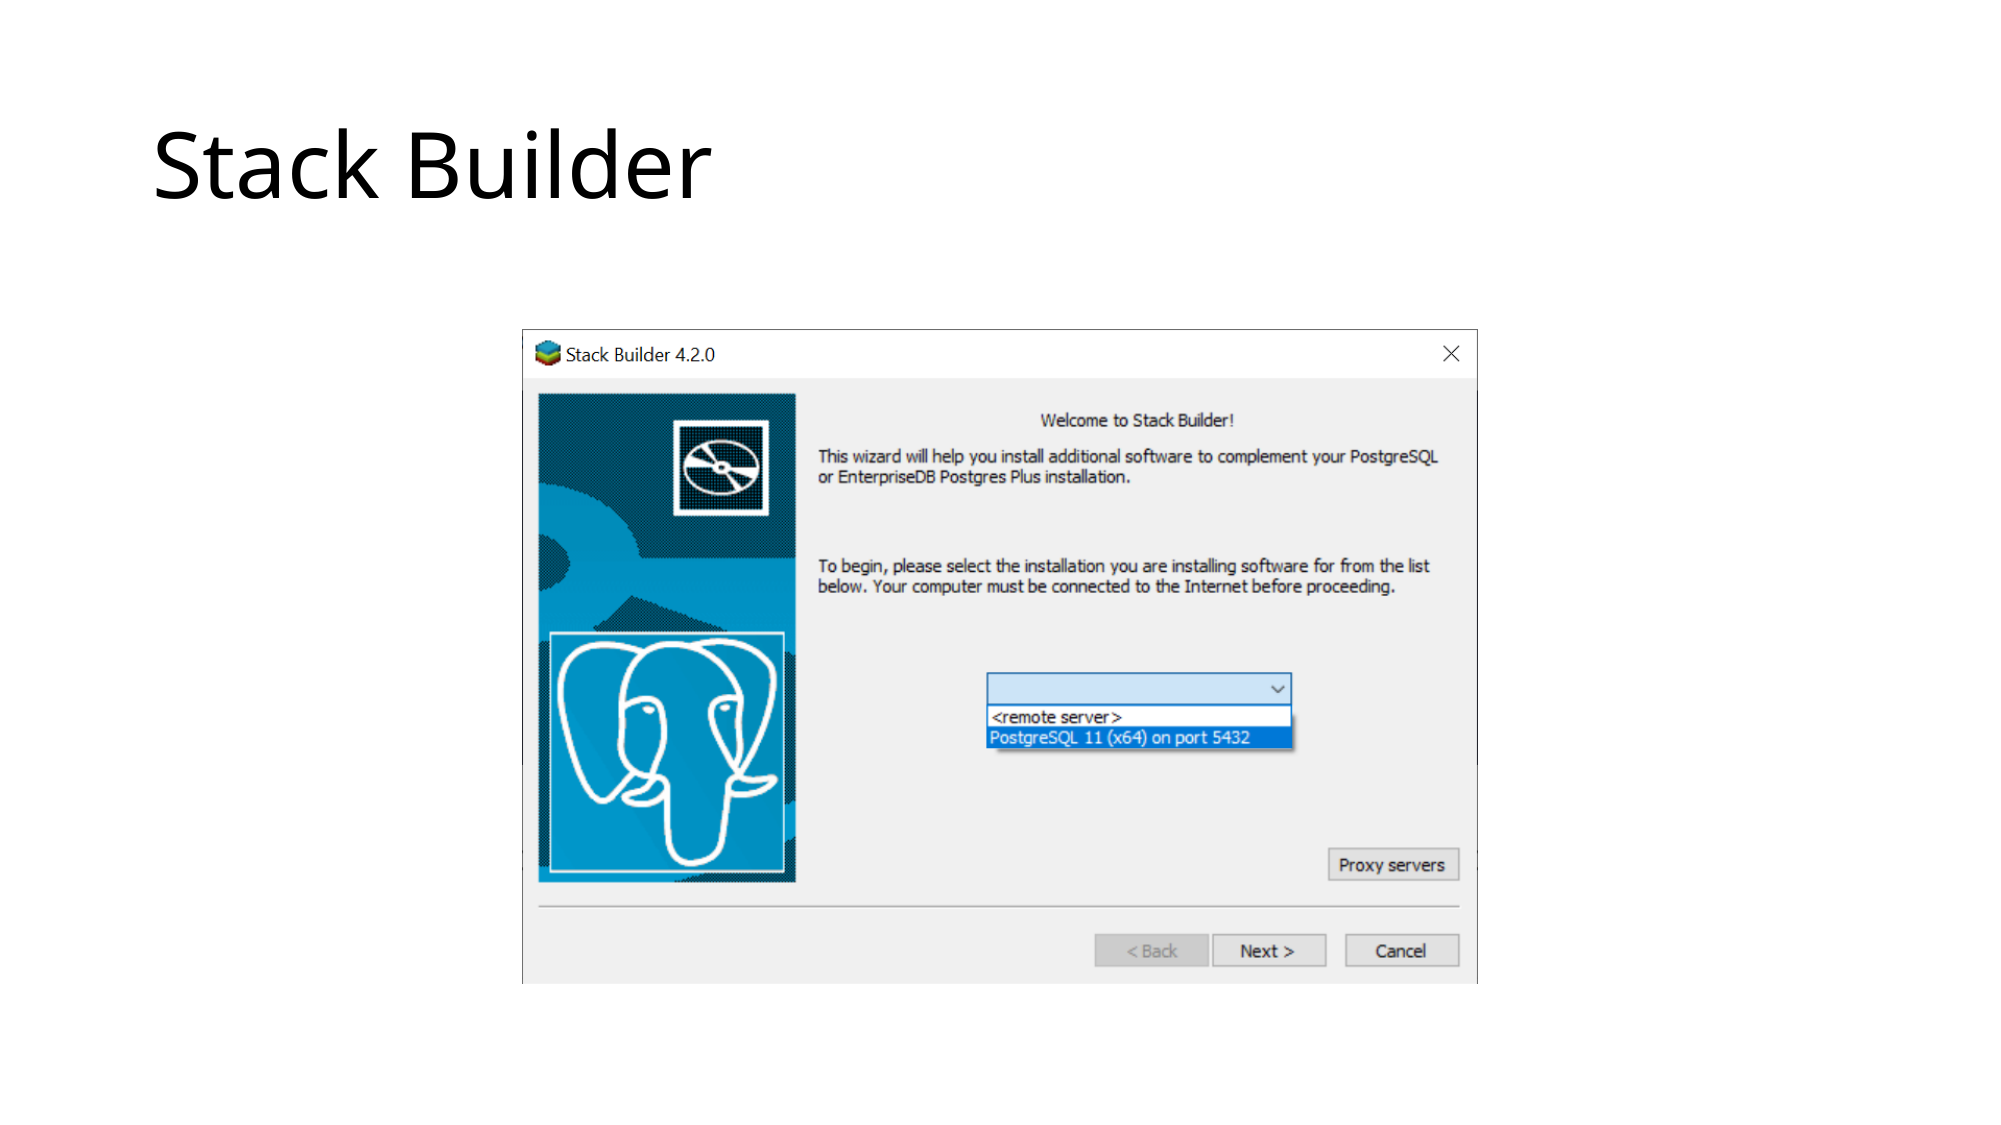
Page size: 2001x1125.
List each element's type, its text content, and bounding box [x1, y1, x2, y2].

picture [522, 329, 1478, 984]
title Stack Builder [137, 59, 1863, 278]
